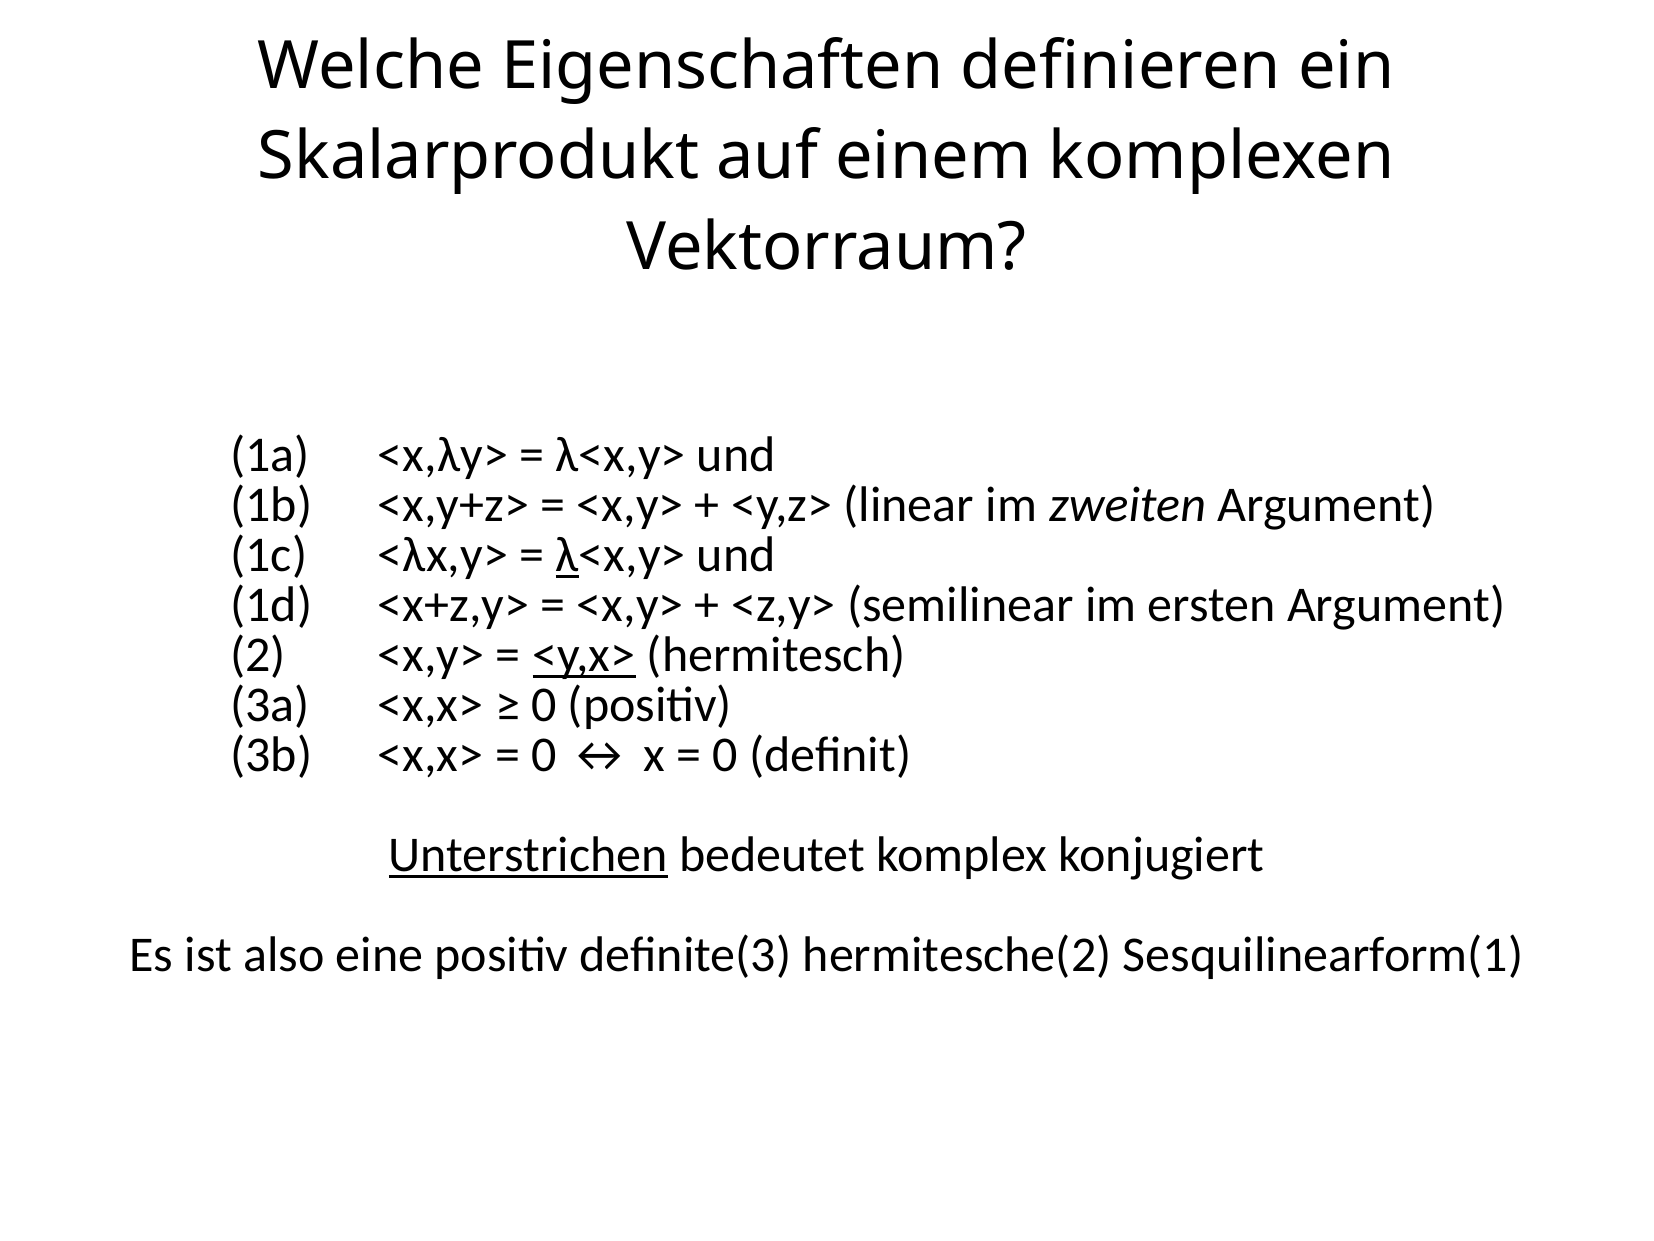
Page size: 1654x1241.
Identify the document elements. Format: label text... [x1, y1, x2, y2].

subtitle (1a) <x,λy> = λ<x,y> und (1b) <x,y+z> = <x,y> + <y,z> (linear im zweiten Argument) (1c) <λx,y> = λ<x,y> und (1d) <x+z,y> = <x,y> + <z,y> (semilinear im ersten Argument) (2) <x,y> = <y,x> (hermitesch) (3a) <x,x> ≥ 0 (positiv) (3b) <x,x> = 0 ↔ x = 0 (definit) Unterstrichen bedeutet komplex konjugiert Es ist also eine positiv definite(3) hermitesche(2) Sesquilinearform(1) [82, 349, 1571, 1069]
title Welche Eigenschaften definieren ein Skalarprodukt auf einem komplexen Vektorraum? [82, 49, 1571, 257]
